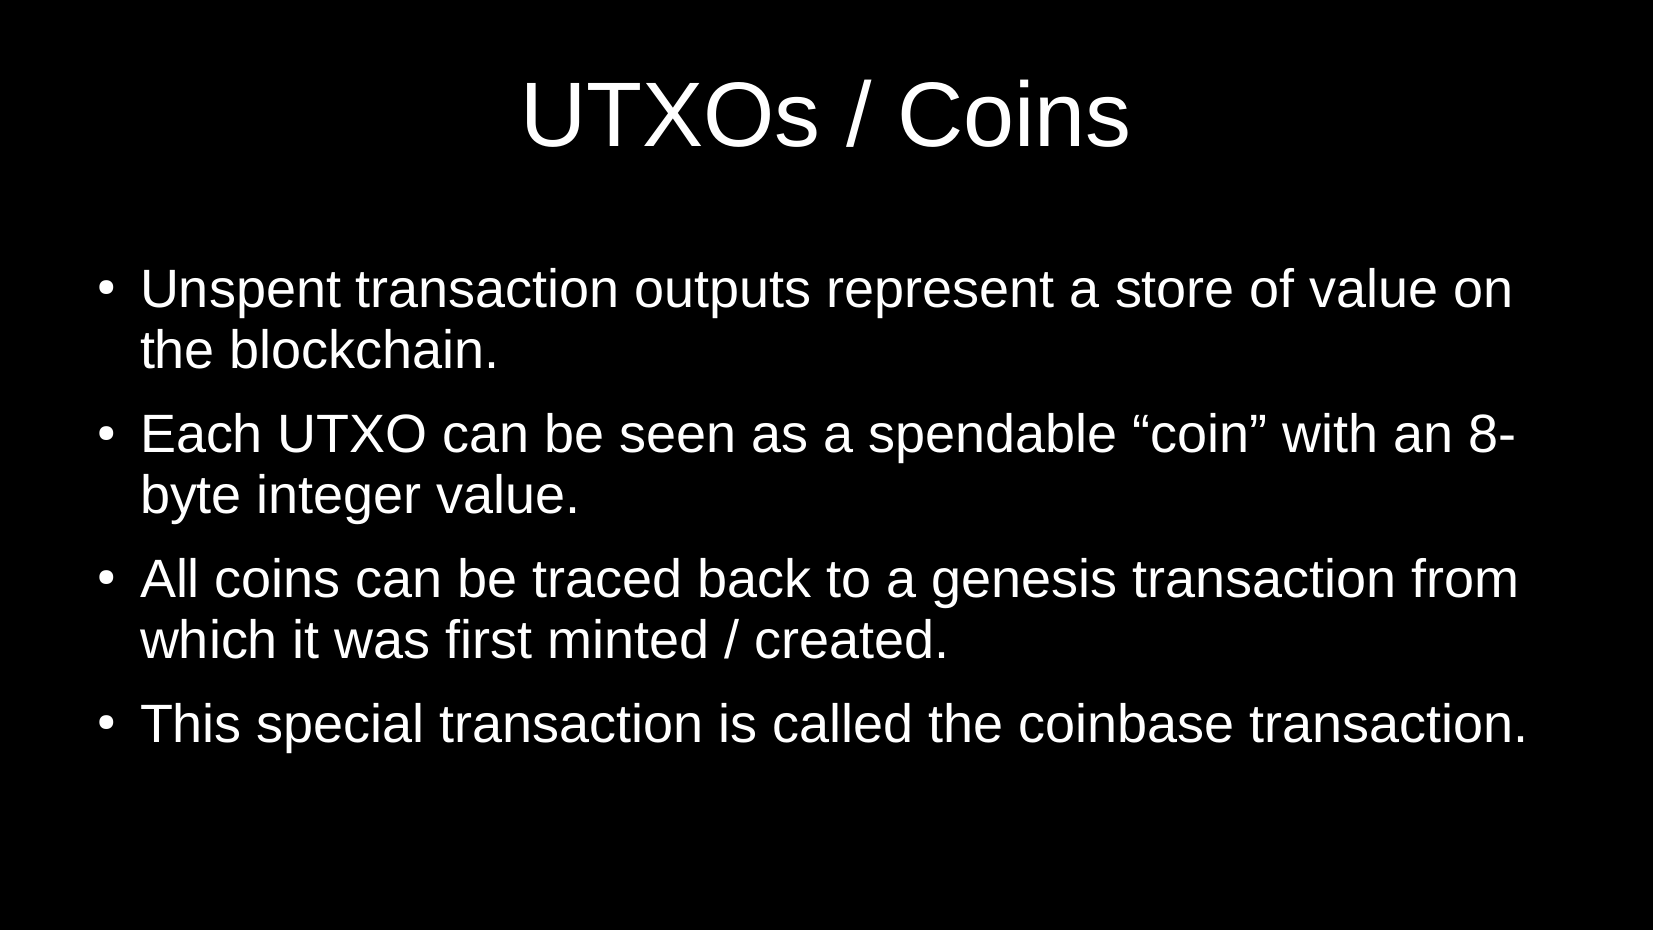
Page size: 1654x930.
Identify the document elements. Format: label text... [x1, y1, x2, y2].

list Unspent transaction outputs represent a store of value on the blockchain. Each UTXO can be seen as a spendable “coin” with an 8-byte integer value. All coins can be traced back to a genesis transaction from which it was first minted / created. This special transaction is called the coinbase transaction. [82, 258, 1571, 799]
title UTXOs / Coins [82, 37, 1571, 193]
